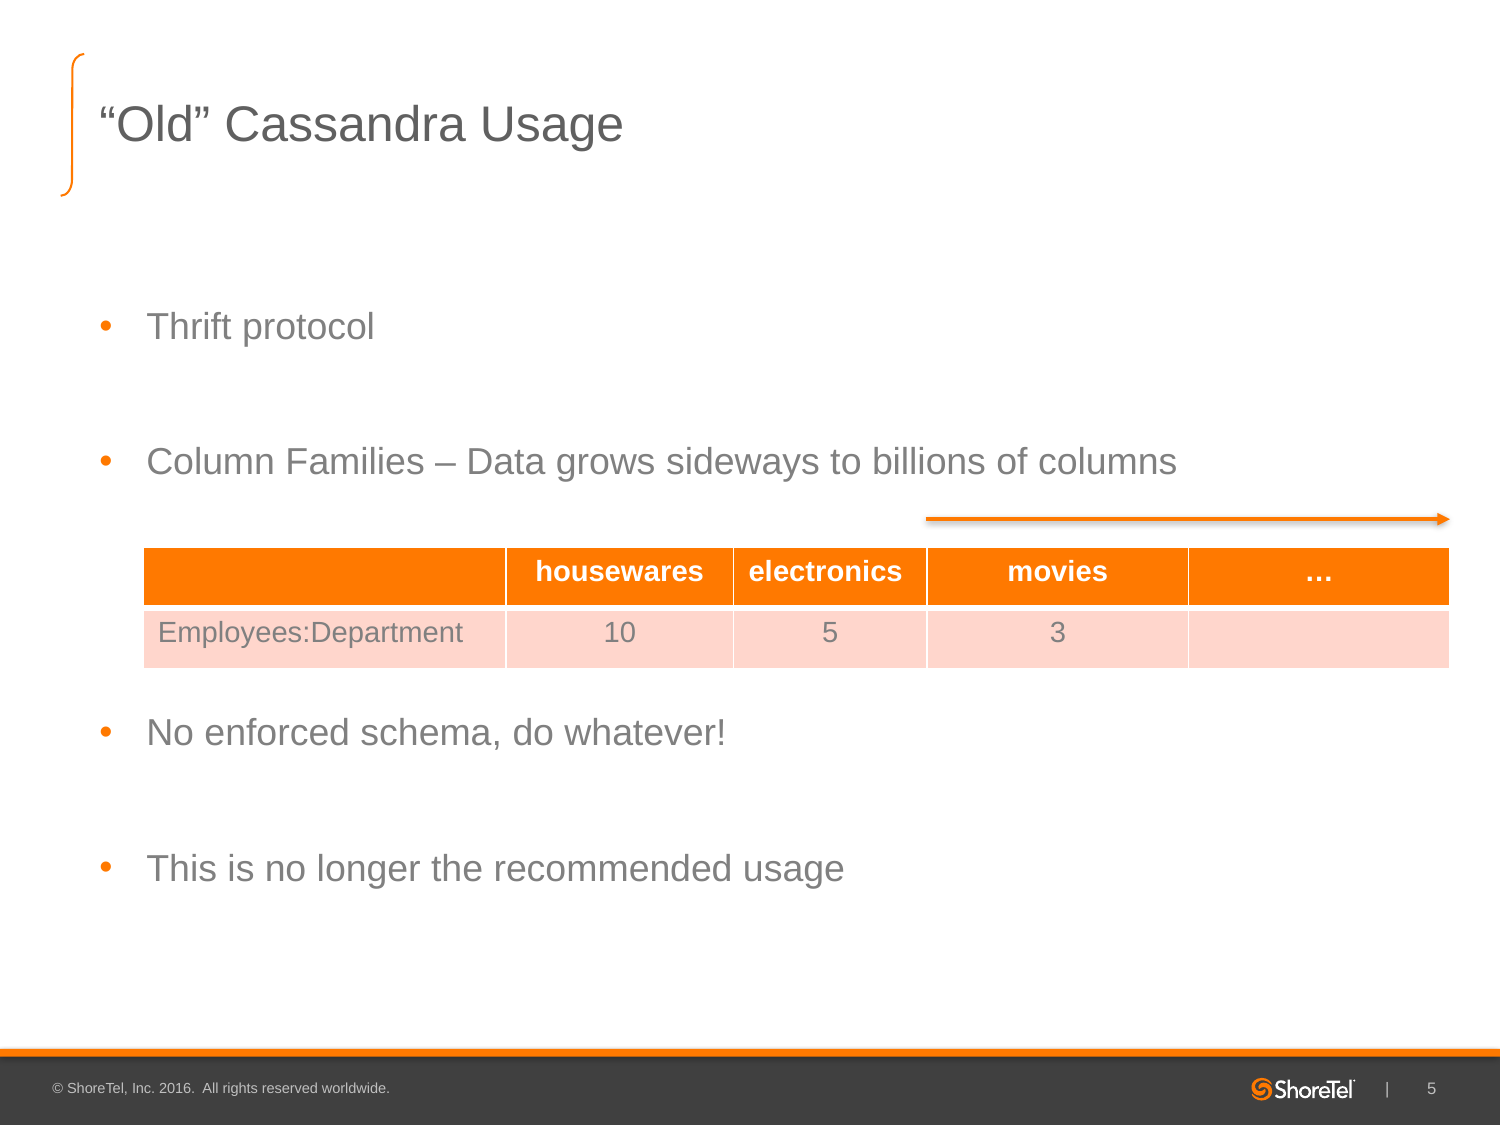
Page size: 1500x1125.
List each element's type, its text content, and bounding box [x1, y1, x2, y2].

table_header electronics [734, 548, 926, 605]
table_cell 3 [928, 611, 1188, 668]
table_header movies [928, 548, 1188, 605]
table_header … [1189, 548, 1449, 605]
table_cell 5 [734, 611, 926, 668]
table_cell [1189, 611, 1449, 668]
table_header [144, 548, 505, 605]
table_cell Employees:Department [144, 611, 505, 668]
table_cell 10 [507, 611, 733, 668]
title “Old” Cassandra Usage [84, 53, 1235, 196]
list Thrift protocol Column Families – Data grows sideways to billions of columns No enforced schema, do whatever! This is no longer the recommended usage [84, 297, 1450, 946]
table_header housewares [507, 548, 733, 605]
